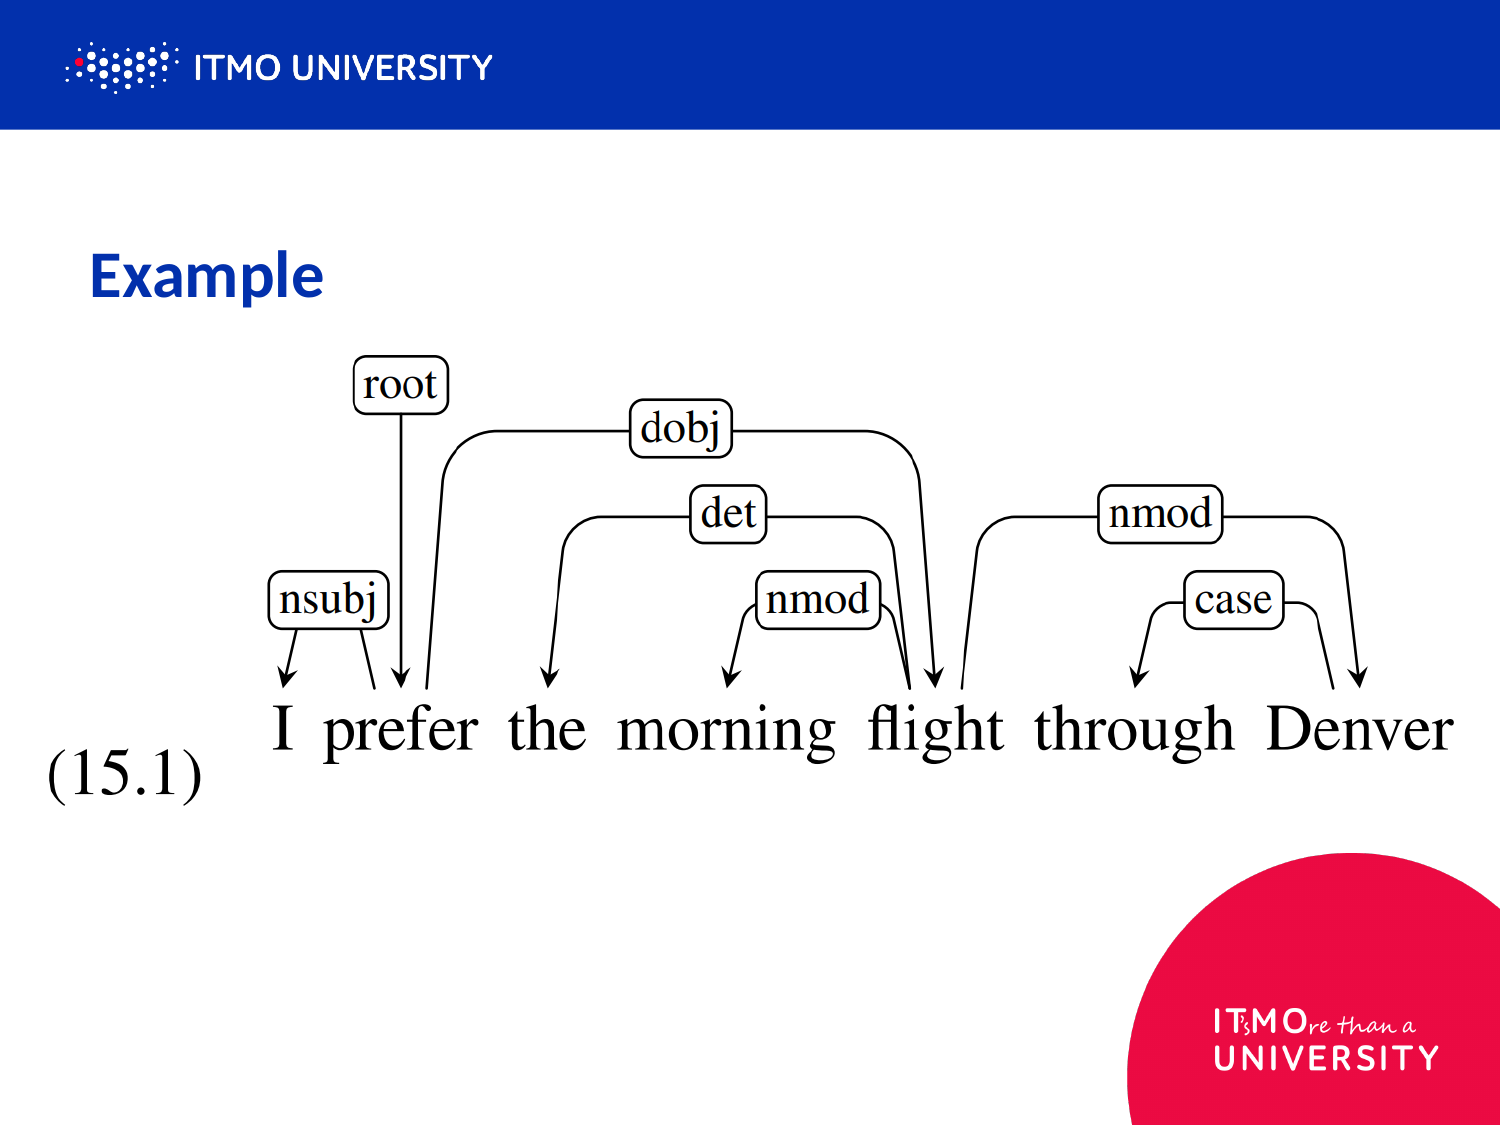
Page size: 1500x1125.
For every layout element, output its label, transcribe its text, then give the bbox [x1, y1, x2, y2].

text_box Example [74, 202, 1104, 339]
picture [1107, 832, 1500, 1125]
picture [0, 0, 545, 140]
picture [0, 342, 1470, 811]
